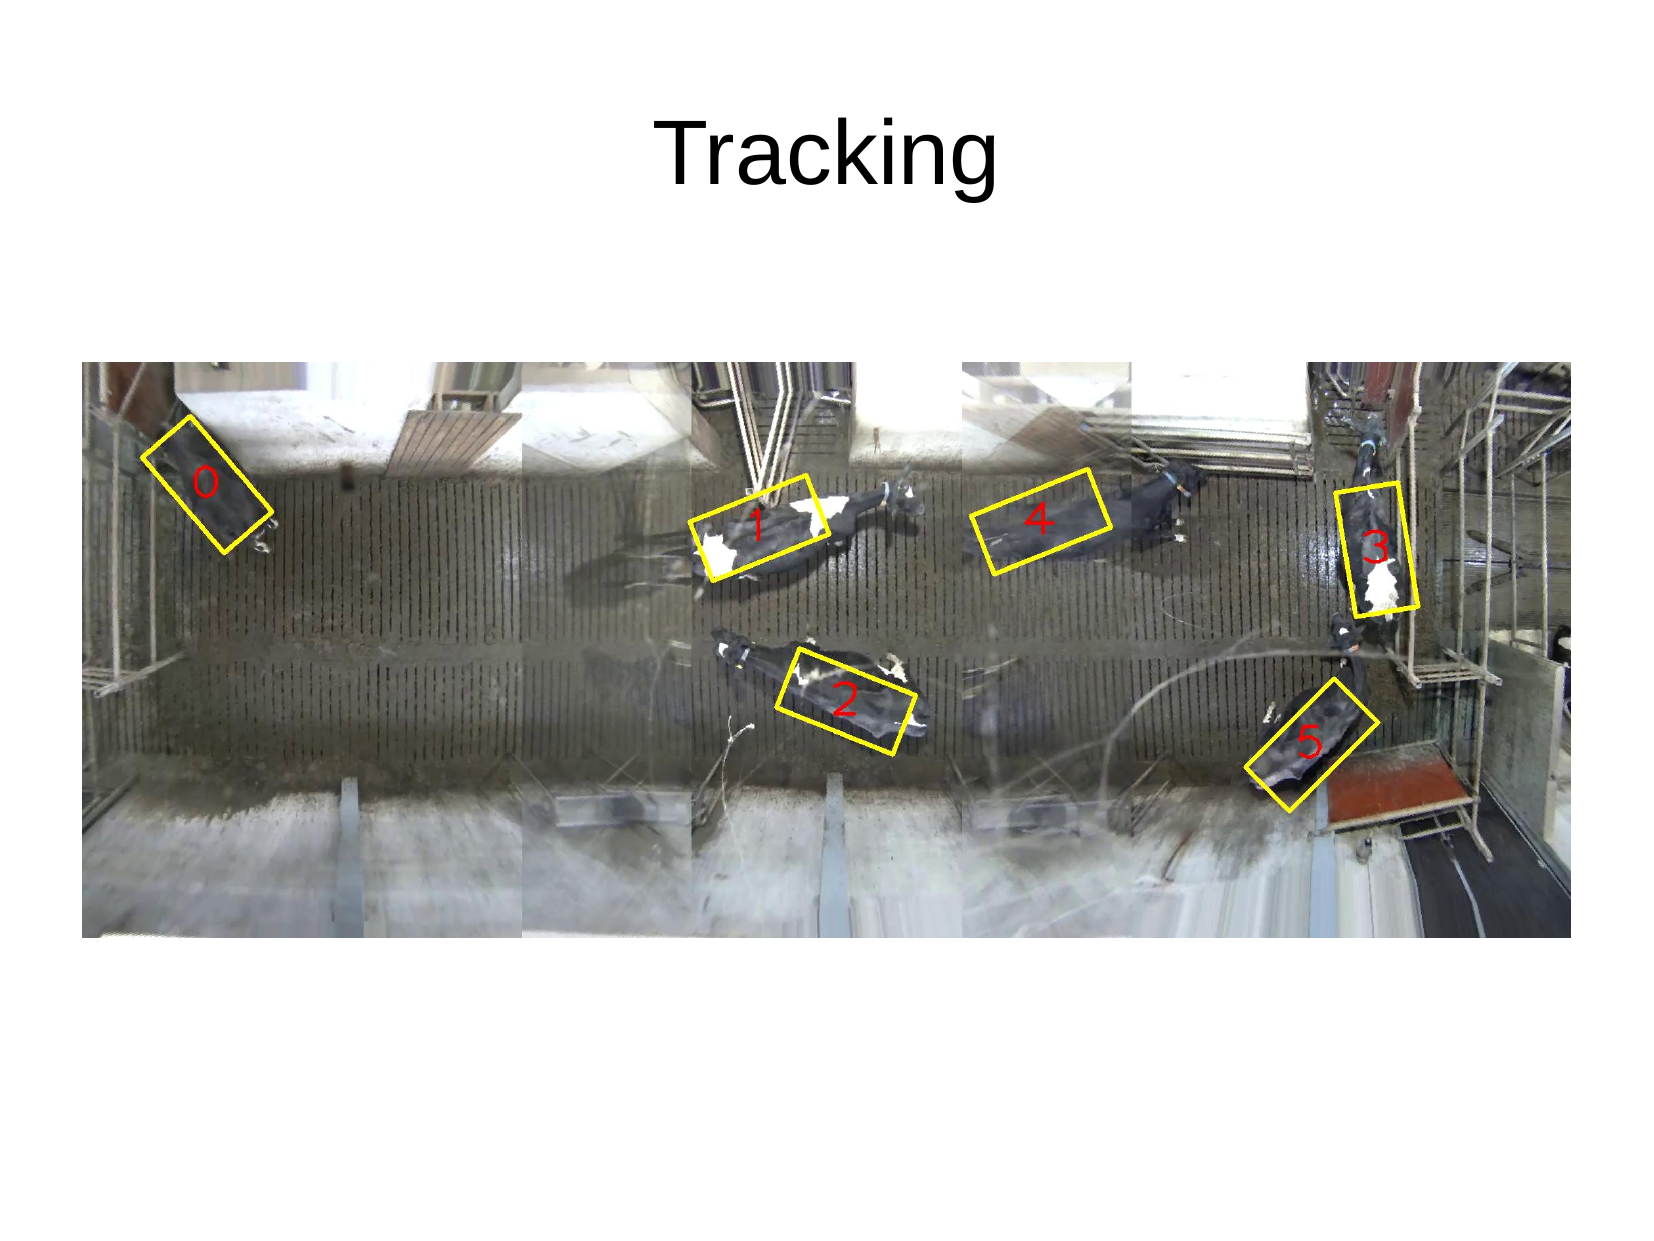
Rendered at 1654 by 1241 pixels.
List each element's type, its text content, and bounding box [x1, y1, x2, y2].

picture [82, 362, 1571, 938]
title Tracking [82, 49, 1571, 257]
